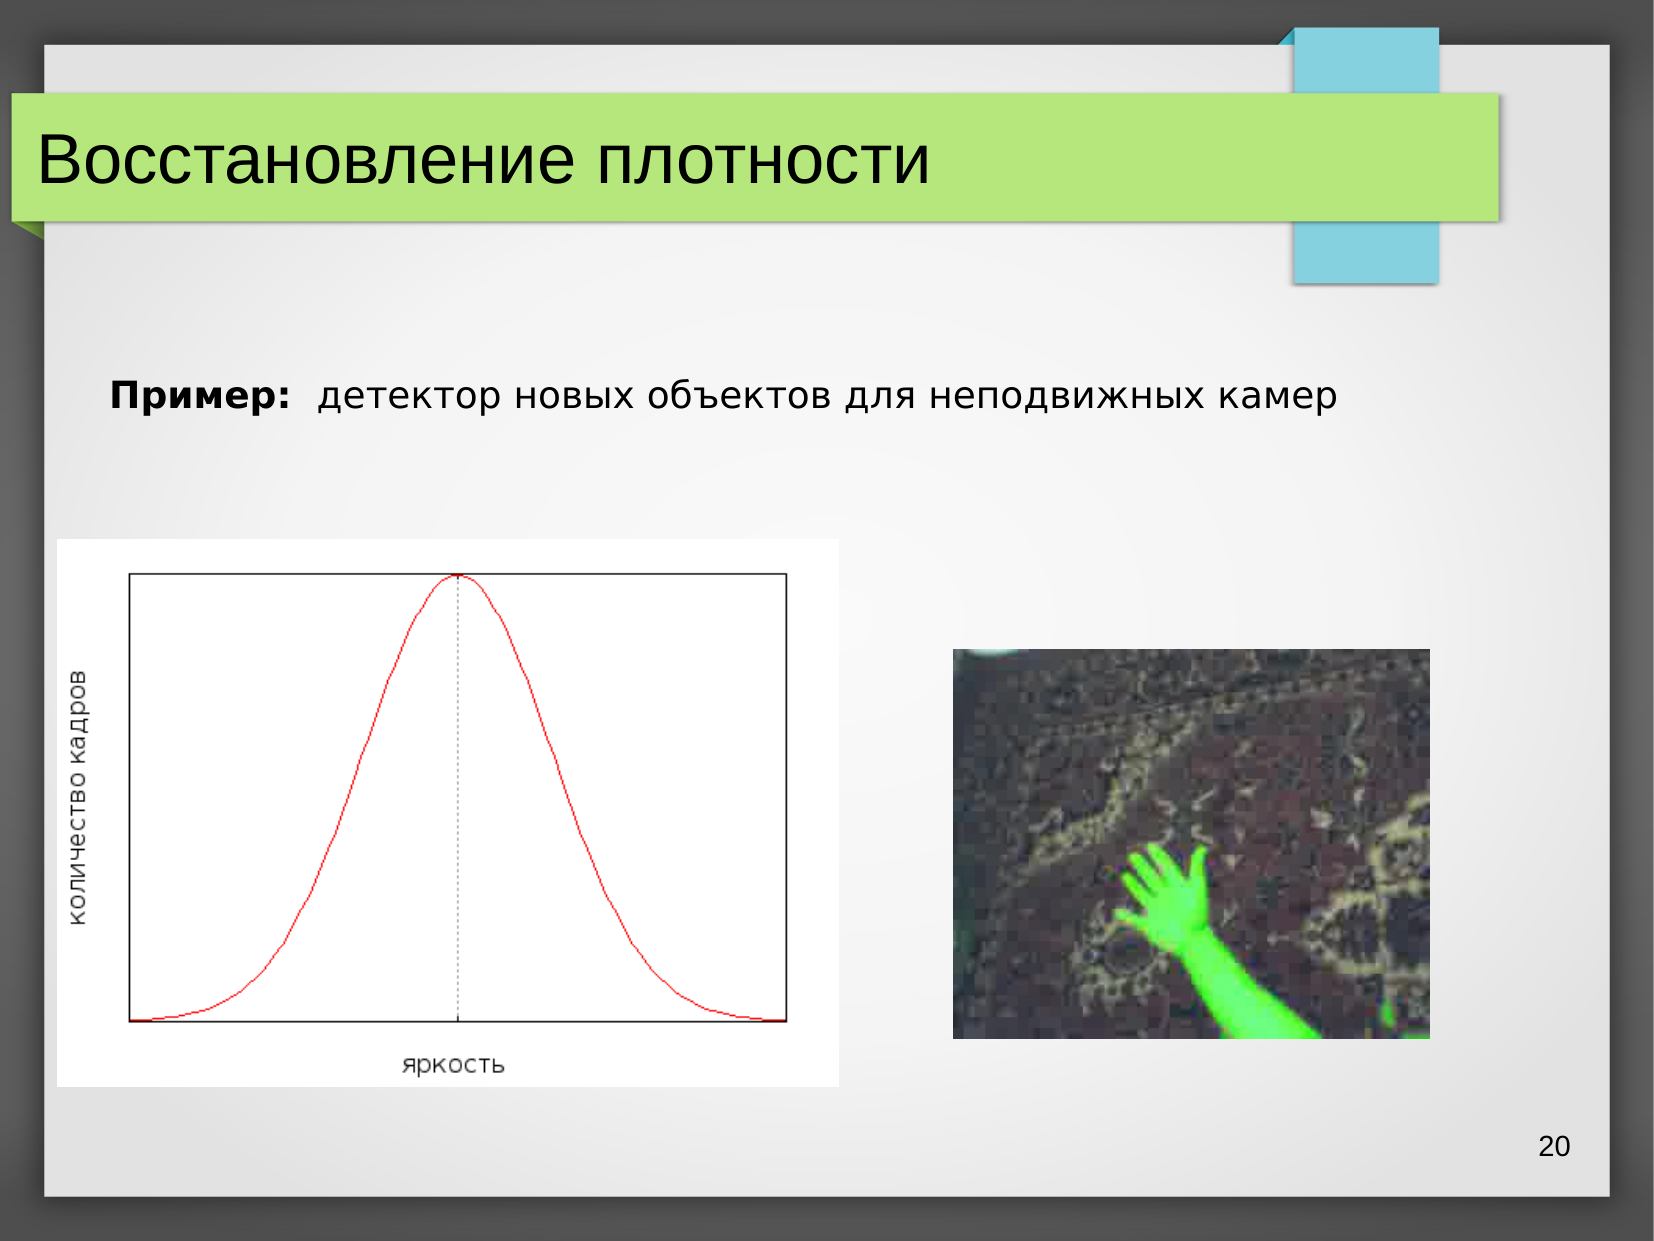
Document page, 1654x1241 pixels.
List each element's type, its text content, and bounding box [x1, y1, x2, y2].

title Восстановление плотности [35, 118, 1489, 200]
text_box Пример: детектор новых объектов для неподвижных камер [94, 366, 1406, 438]
picture [0, 0, 1654, 1241]
